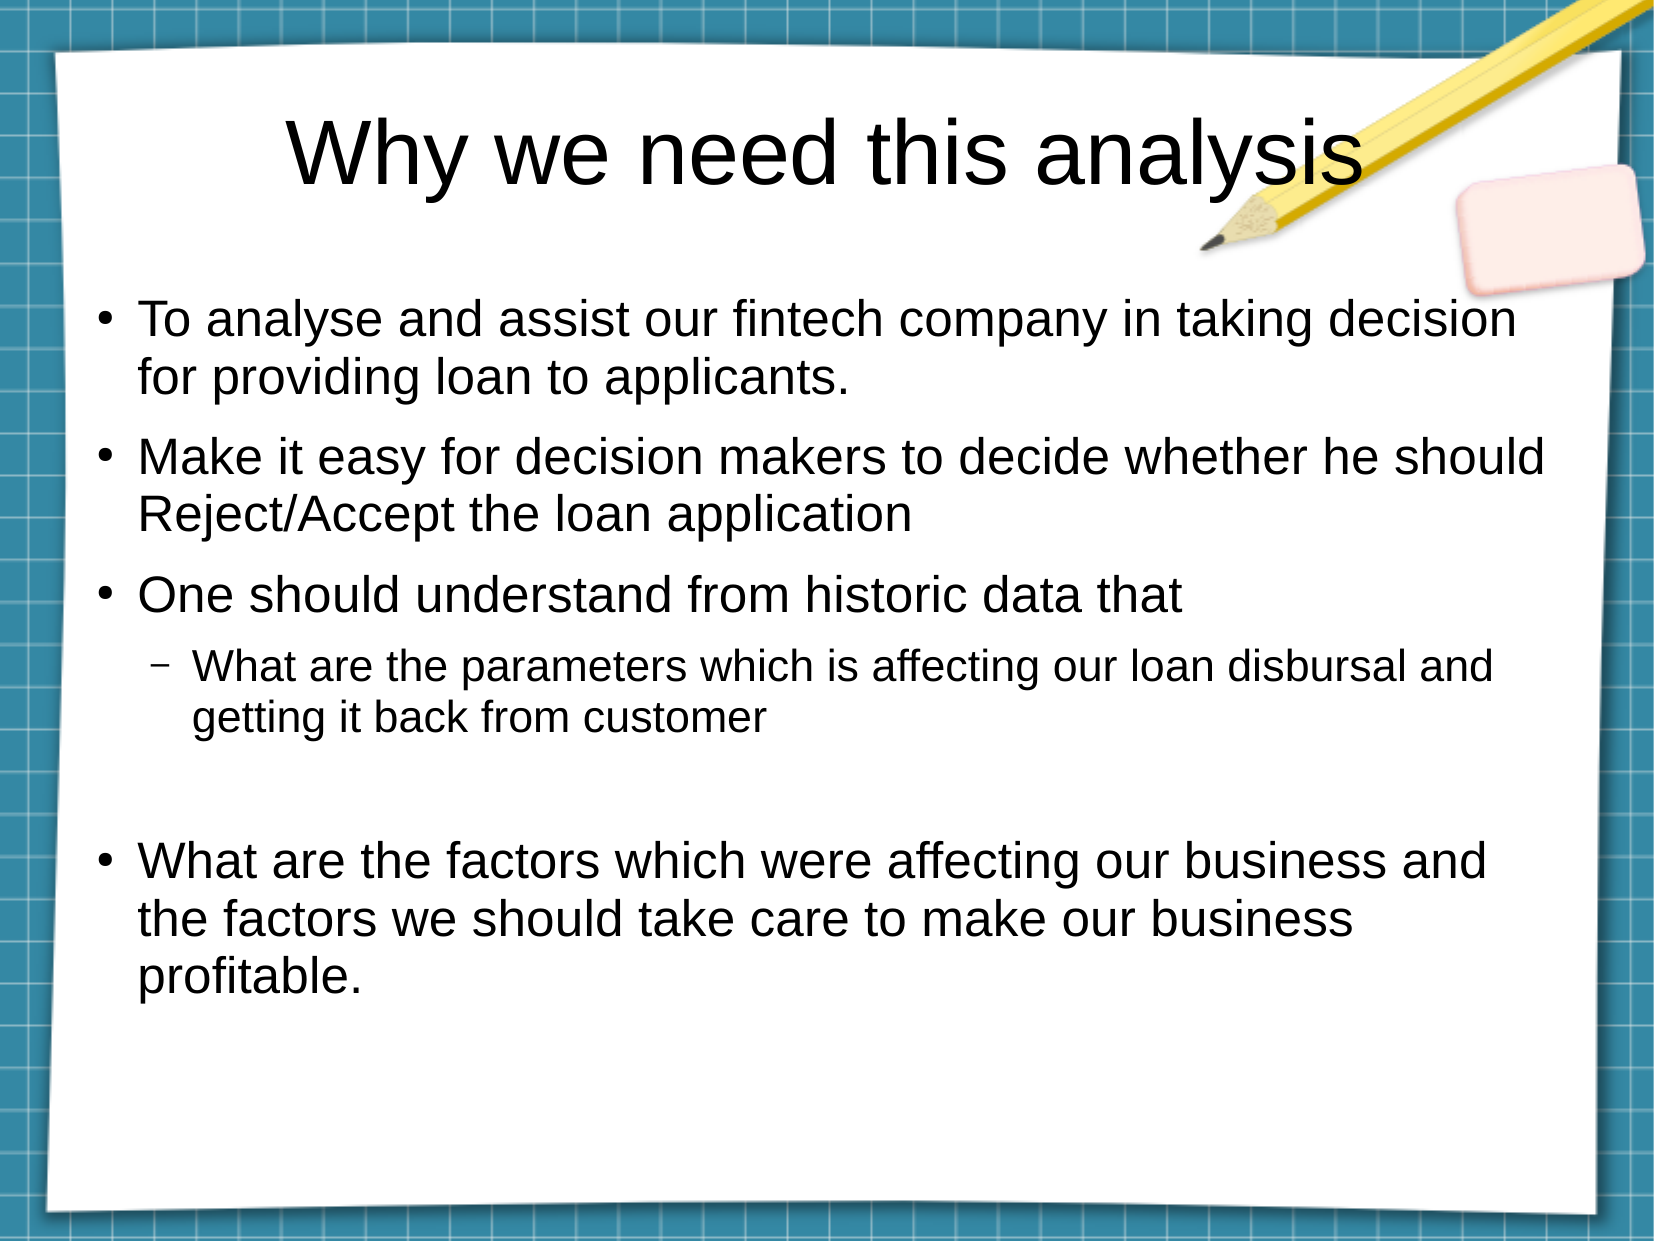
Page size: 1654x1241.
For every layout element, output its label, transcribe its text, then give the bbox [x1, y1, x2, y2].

title Why we need this analysis [82, 49, 1571, 257]
picture [0, 0, 1654, 1241]
list To analyse and assist our fintech company in taking decision for providing loan to applicants. Make it easy for decision makers to decide whether he should Reject/Accept the loan application One should understand from historic data that What are the parameters which is affecting our loan disbursal and getting it back from customer What are the factors which were affecting our business and the factors we should take care to make our business profitable. [82, 290, 1571, 1010]
